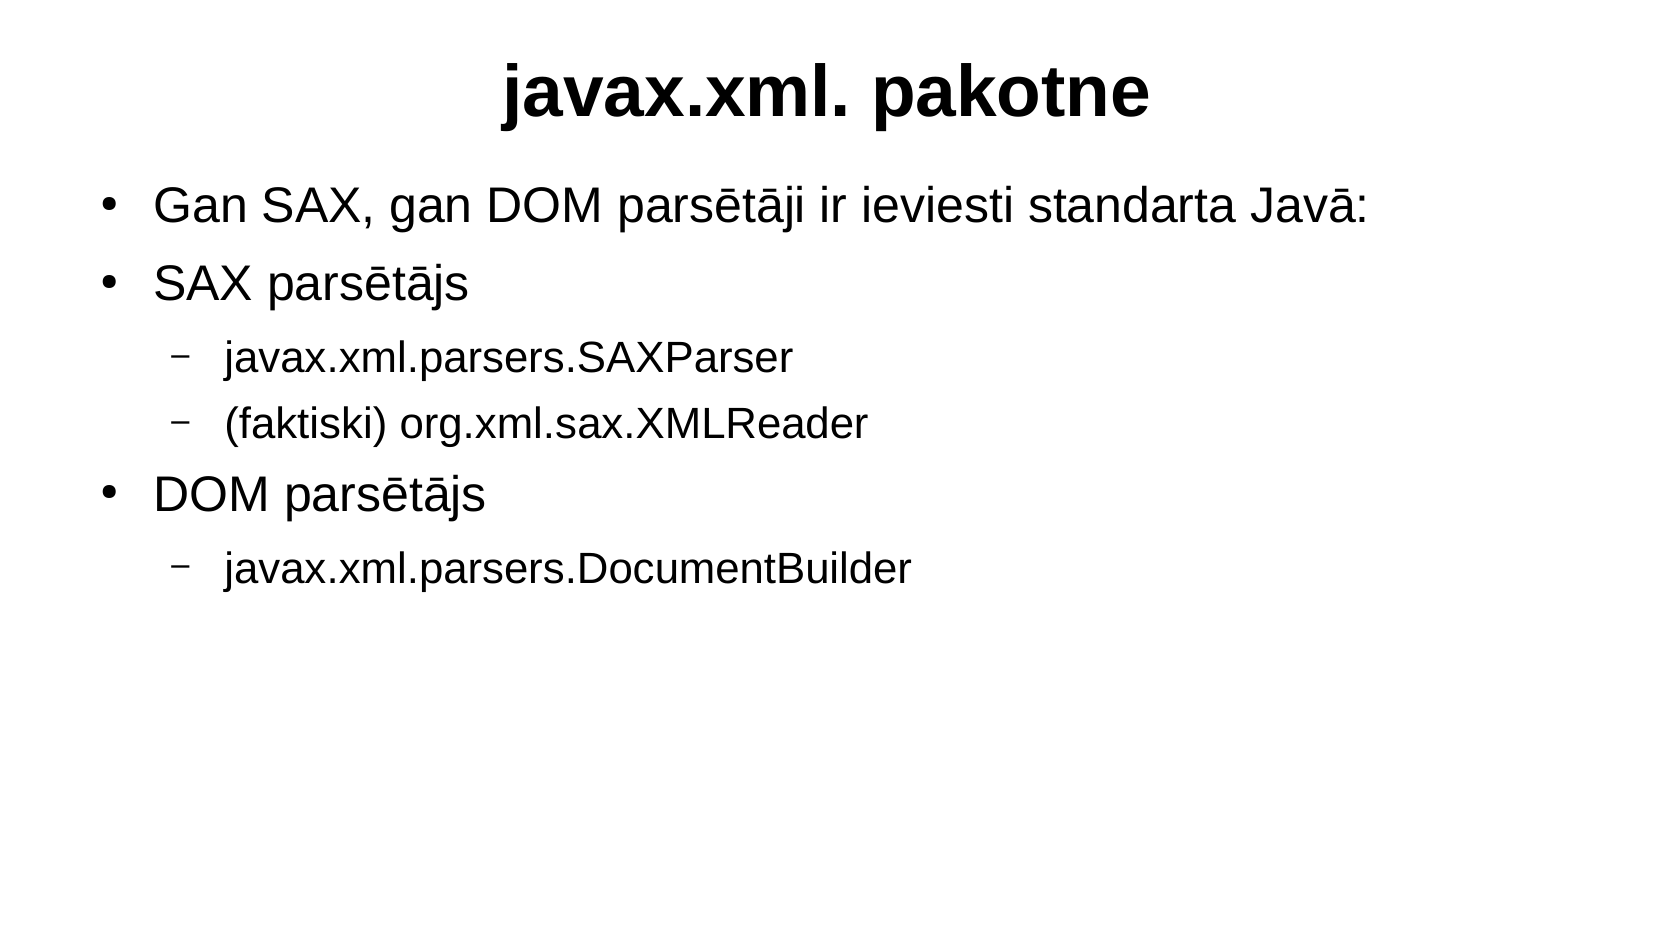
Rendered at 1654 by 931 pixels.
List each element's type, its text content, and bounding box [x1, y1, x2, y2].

list Gan SAX, gan DOM parsētāji ir ieviesti standarta Javā: SAX parsētājs javax.xml.parsers.SAXParser (faktiski) org.xml.sax.XMLReader DOM parsētājs javax.xml.parsers.DocumentBuilder [82, 177, 1538, 898]
title javax.xml. pakotne [82, 37, 1571, 147]
